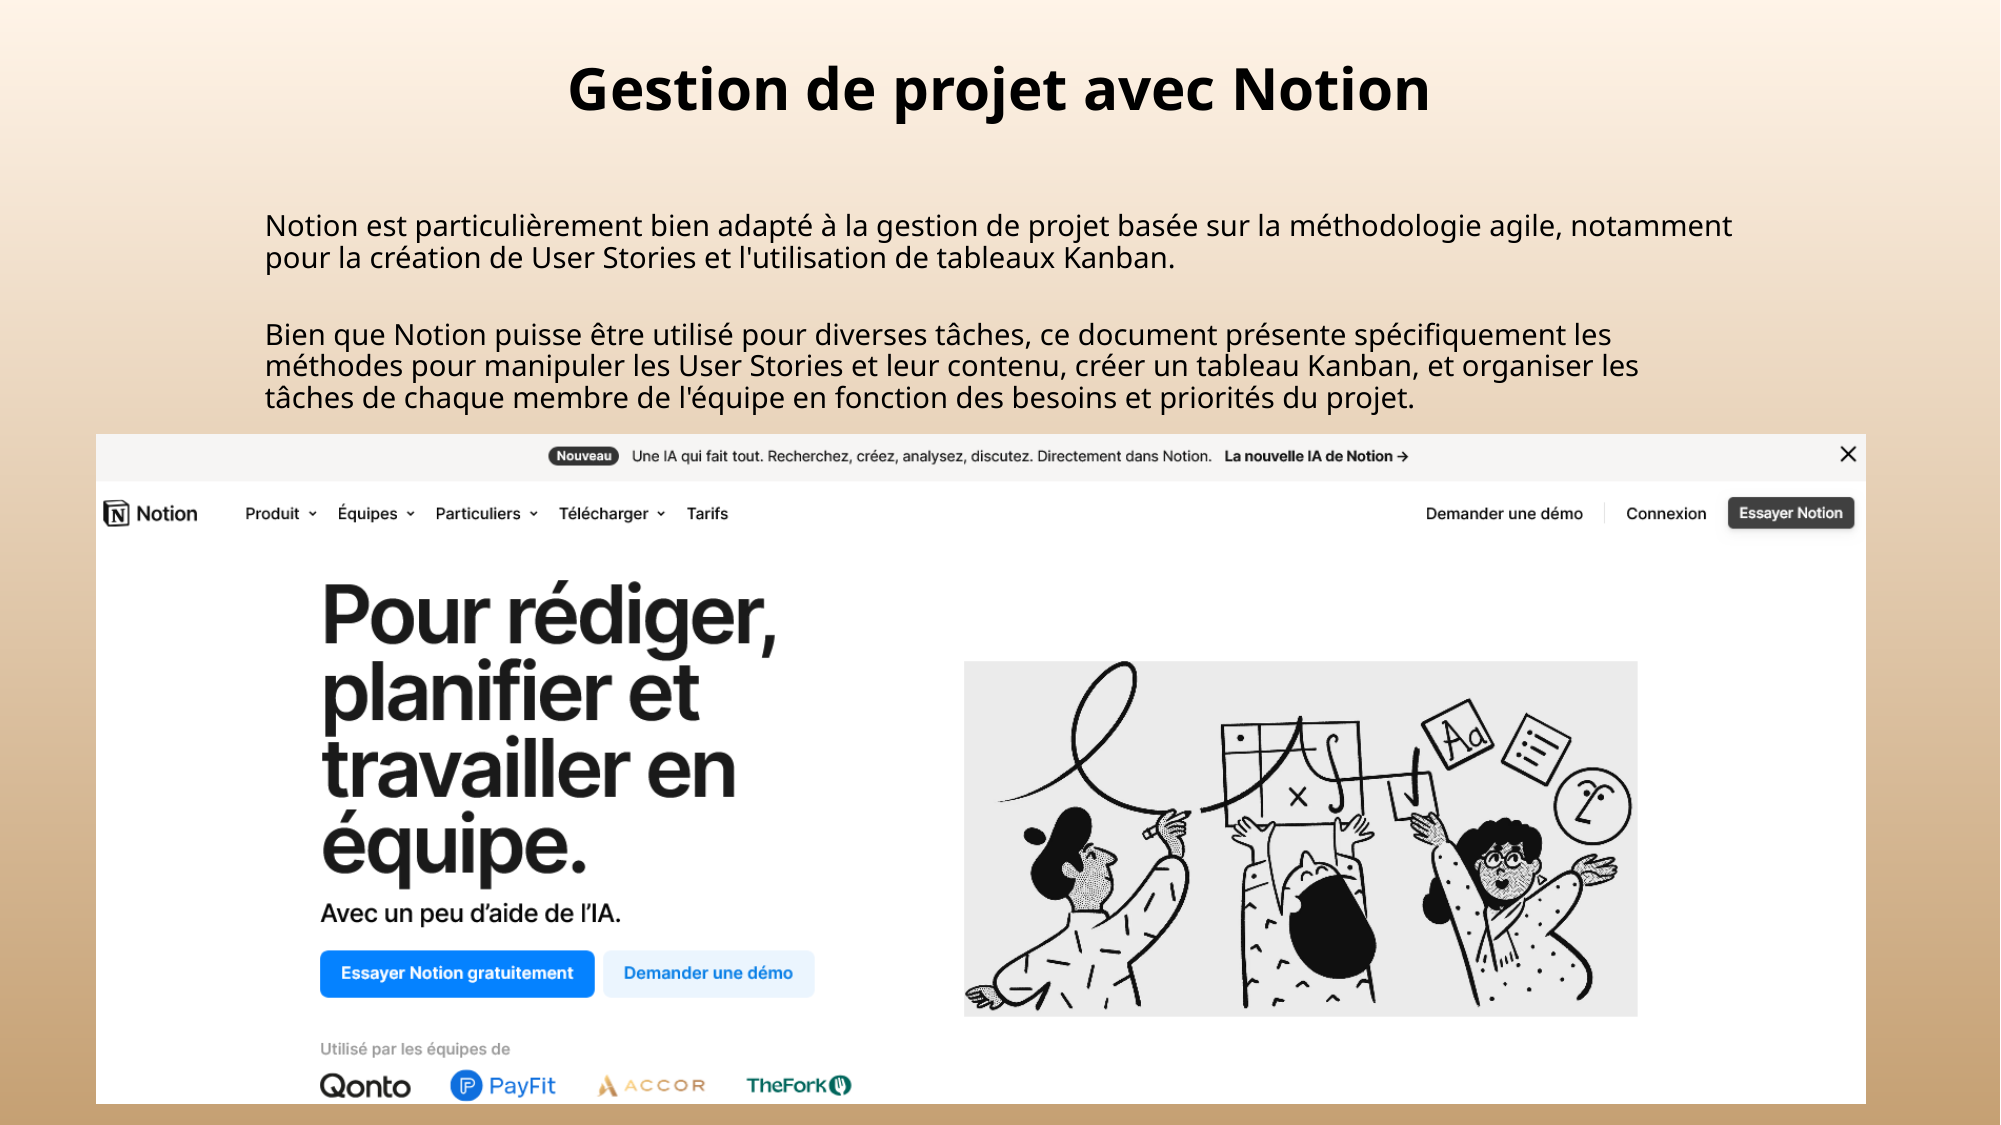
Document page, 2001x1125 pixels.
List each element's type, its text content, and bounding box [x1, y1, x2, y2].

subtitle Notion est particulièrement bien adapté à la gestion de projet basée sur la méthodologie agile, notamment pour la création de User Stories et l'utilisation de tableaux Kanban. Bien que Notion puisse être utilisé pour diverses tâches, ce document présente spécifiquement les méthodes pour manipuler les User Stories et leur contenu, créer un tableau Kanban, et organiser les tâches de chaque membre de l'équipe en fonction des besoins et priorités du projet. [249, 203, 1750, 434]
title Gestion de projet avec Notion [249, 25, 1750, 131]
picture [96, 434, 1866, 1104]
